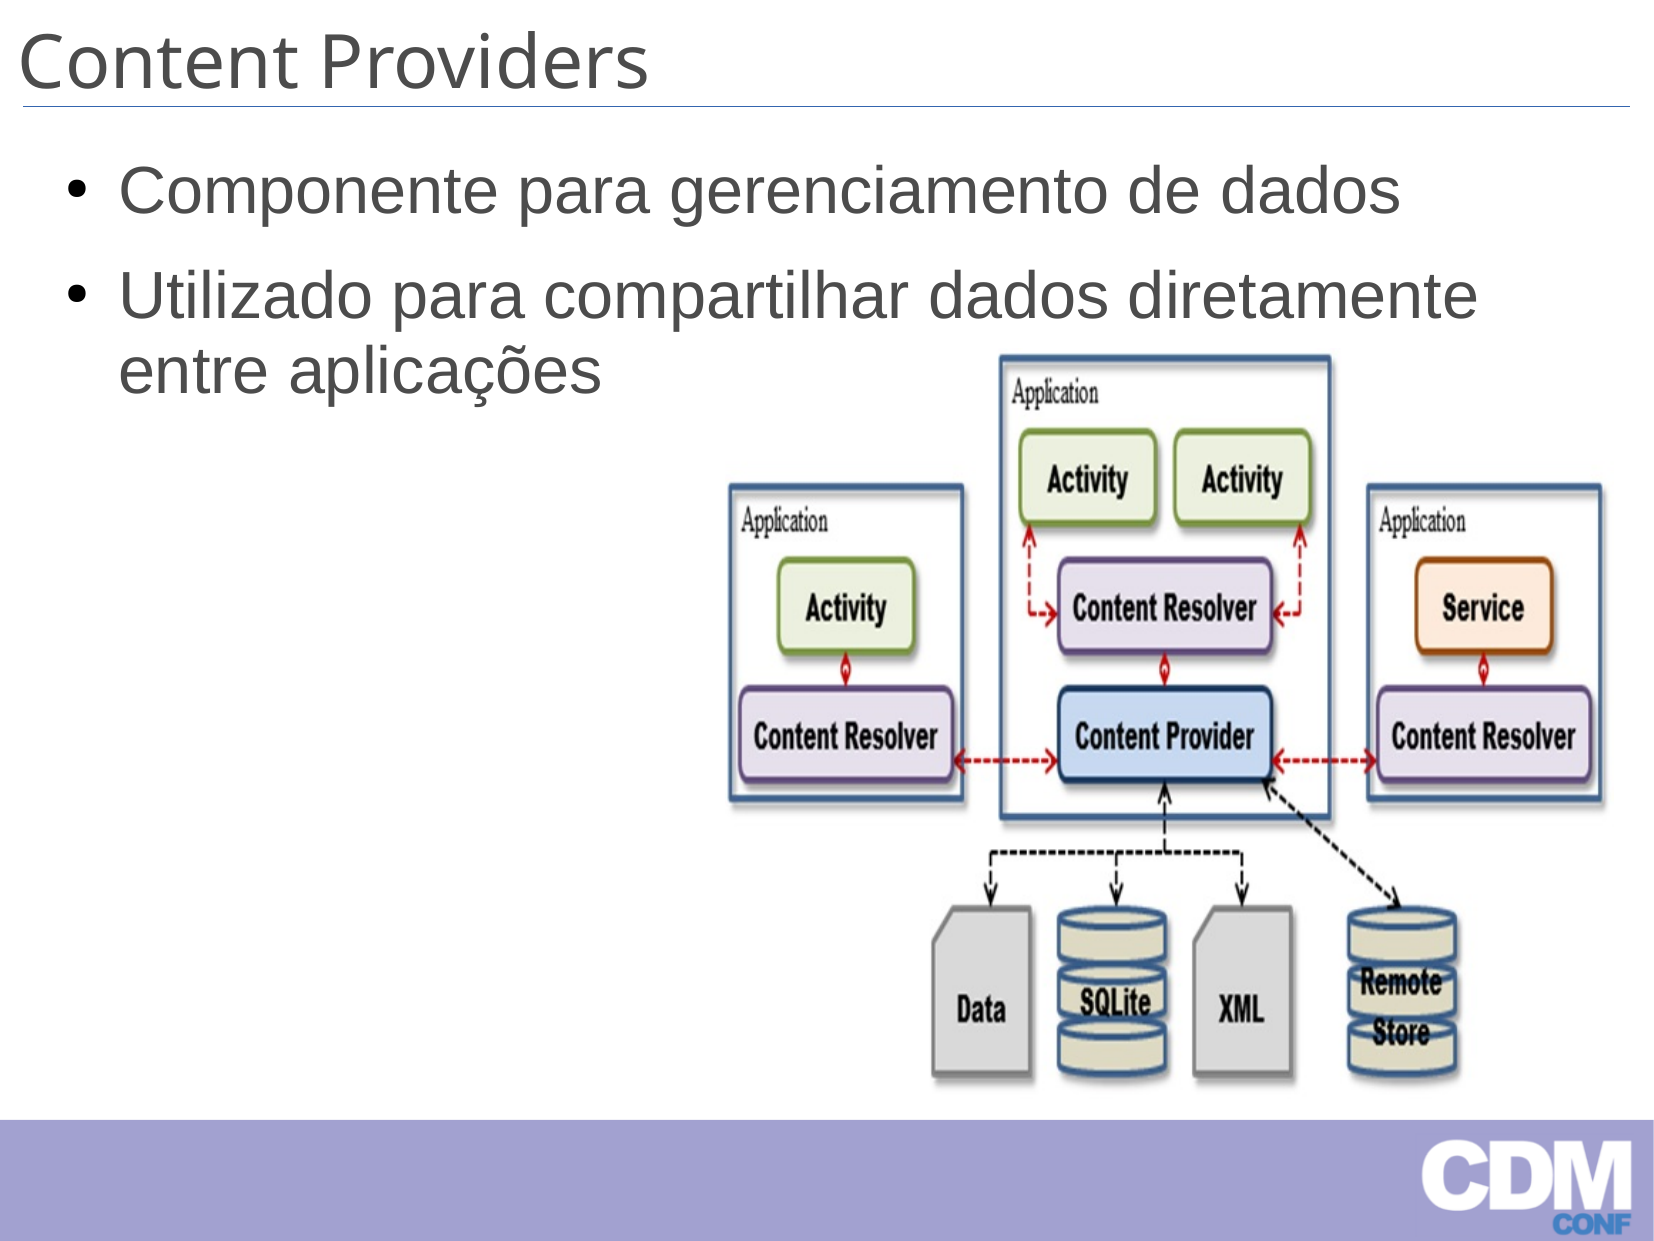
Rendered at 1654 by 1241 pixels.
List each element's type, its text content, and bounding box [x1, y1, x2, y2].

picture [0, 0, 1654, 1241]
list Componente para gerenciamento de dados Utilizado para compartilhar dados diretamente entre aplicações [47, 153, 1607, 873]
title Content Providers [17, 15, 1607, 103]
